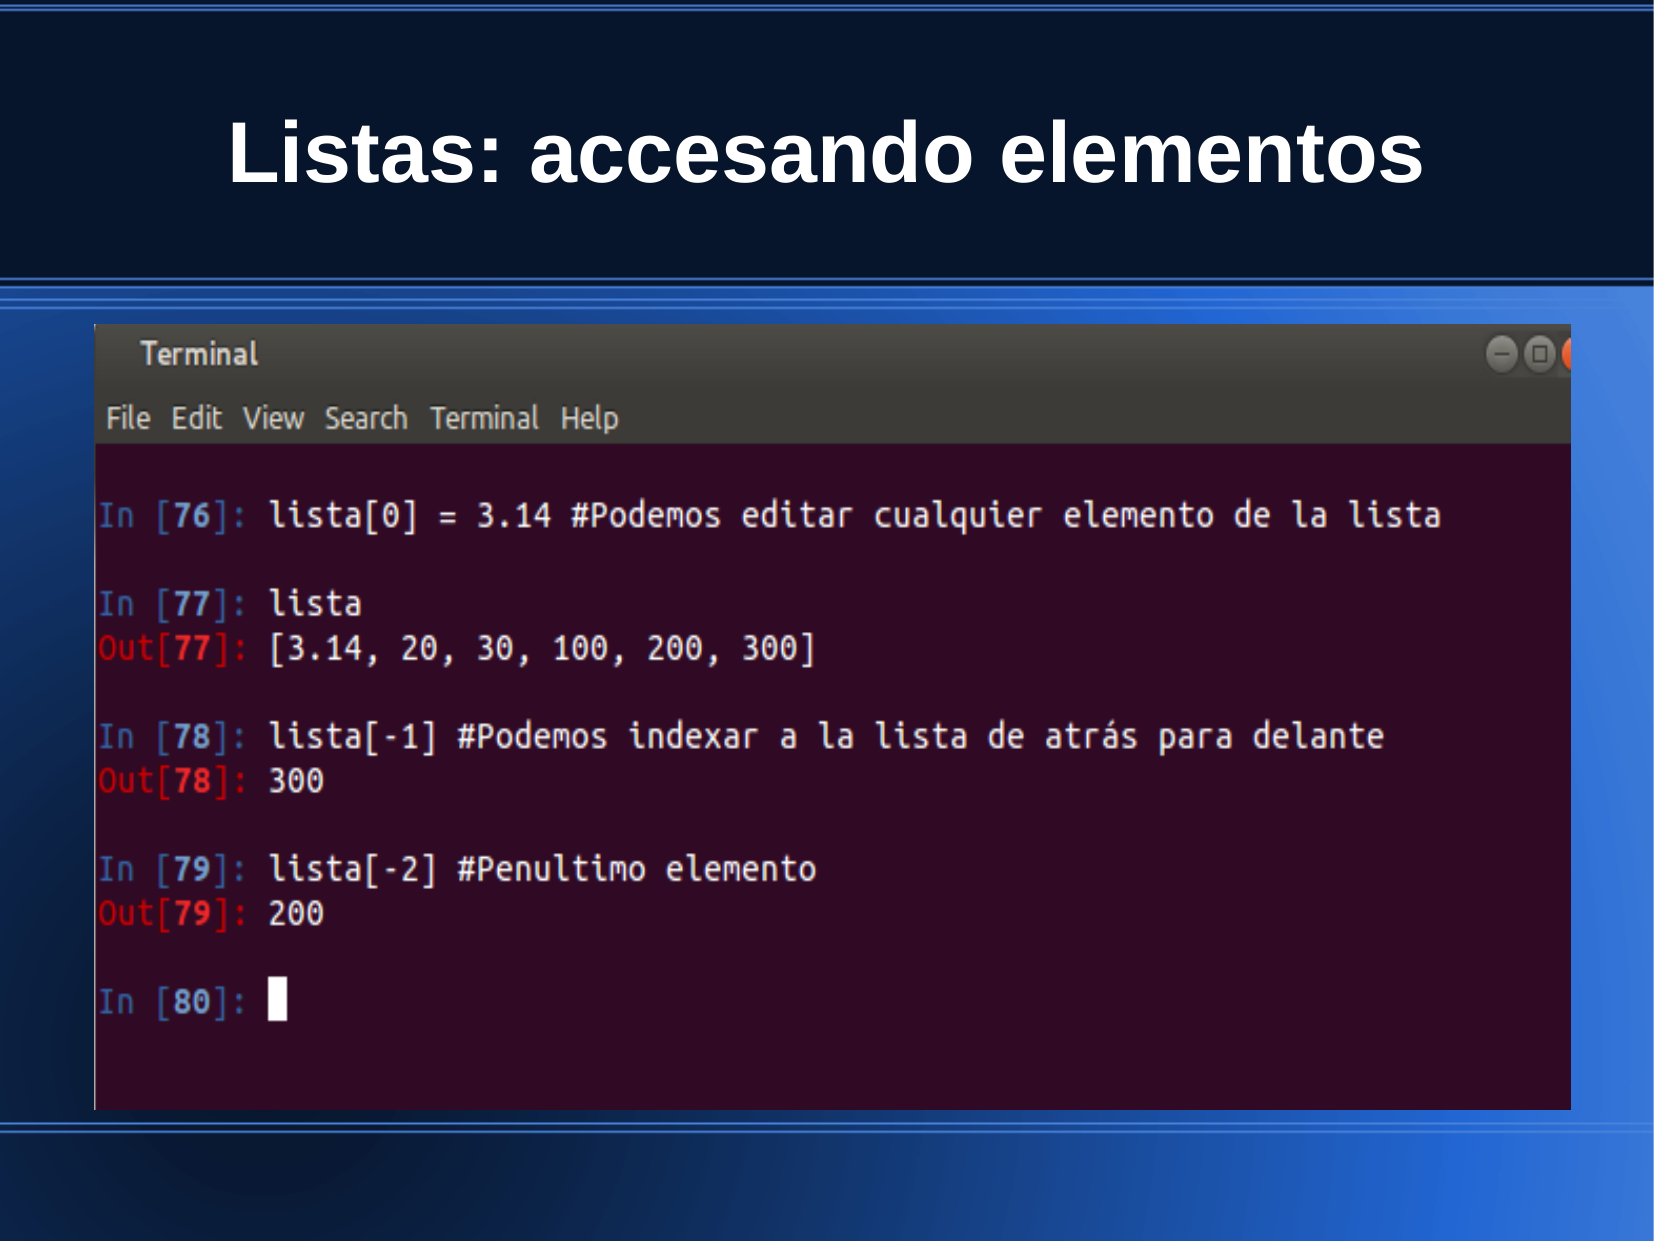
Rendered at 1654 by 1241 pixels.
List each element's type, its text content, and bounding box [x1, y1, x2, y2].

picture [0, 0, 1654, 1241]
title Listas: accesando elementos [82, 49, 1571, 257]
